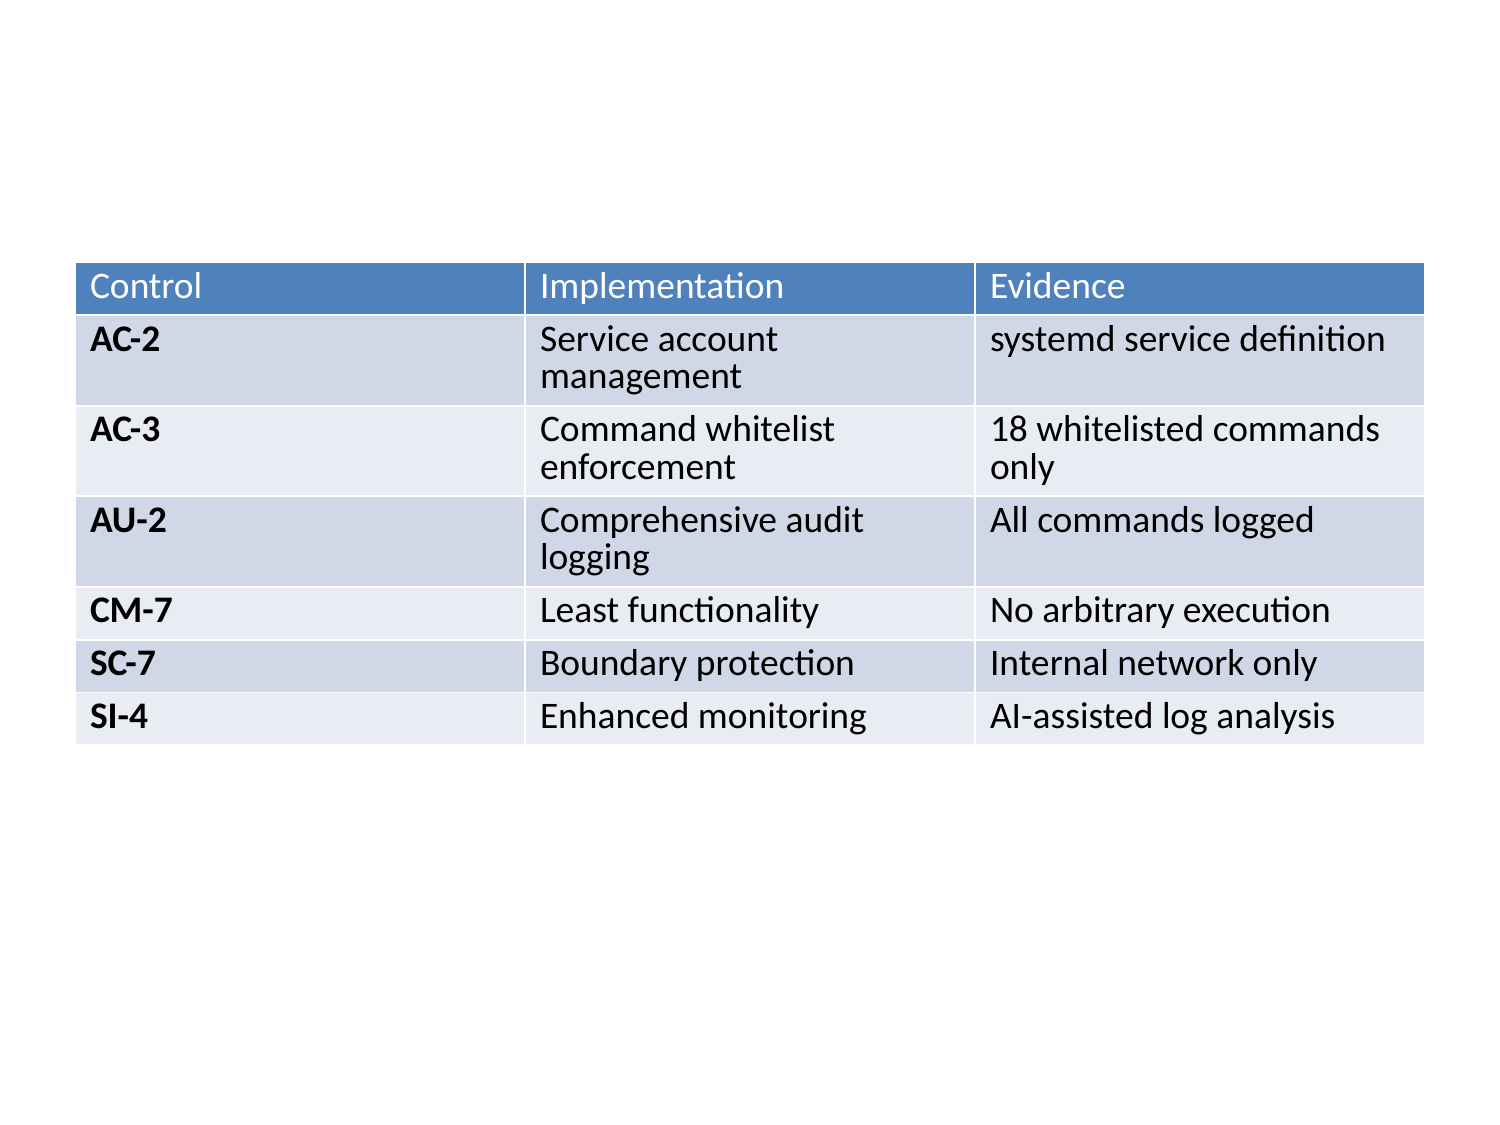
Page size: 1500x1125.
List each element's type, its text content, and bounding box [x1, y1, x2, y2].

table_cell AU-2 [76, 497, 524, 586]
table_cell No arbitrary execution [976, 588, 1424, 639]
table_cell 18 whitelisted commands only [976, 407, 1424, 495]
table_cell AI-assisted log analysis [976, 693, 1424, 744]
table_header Implementation [526, 263, 974, 314]
table_cell systemd service definition [976, 316, 1424, 405]
table_cell Least functionality [526, 588, 974, 639]
table_cell AC-3 [76, 407, 524, 495]
table_cell Comprehensive audit logging [526, 497, 974, 586]
table_header Control [76, 263, 524, 314]
table_cell Command whitelist enforcement [526, 407, 974, 495]
table_cell SC-7 [76, 641, 524, 692]
table_cell CM-7 [76, 588, 524, 639]
table_cell Internal network only [976, 641, 1424, 692]
table_cell All commands logged [976, 497, 1424, 586]
table_cell SI-4 [76, 693, 524, 744]
table_header Evidence [976, 263, 1424, 314]
table_cell Boundary protection [526, 641, 974, 692]
table_cell Enhanced monitoring [526, 693, 974, 744]
table_cell AC-2 [76, 316, 524, 405]
table_cell Service account management [526, 316, 974, 405]
